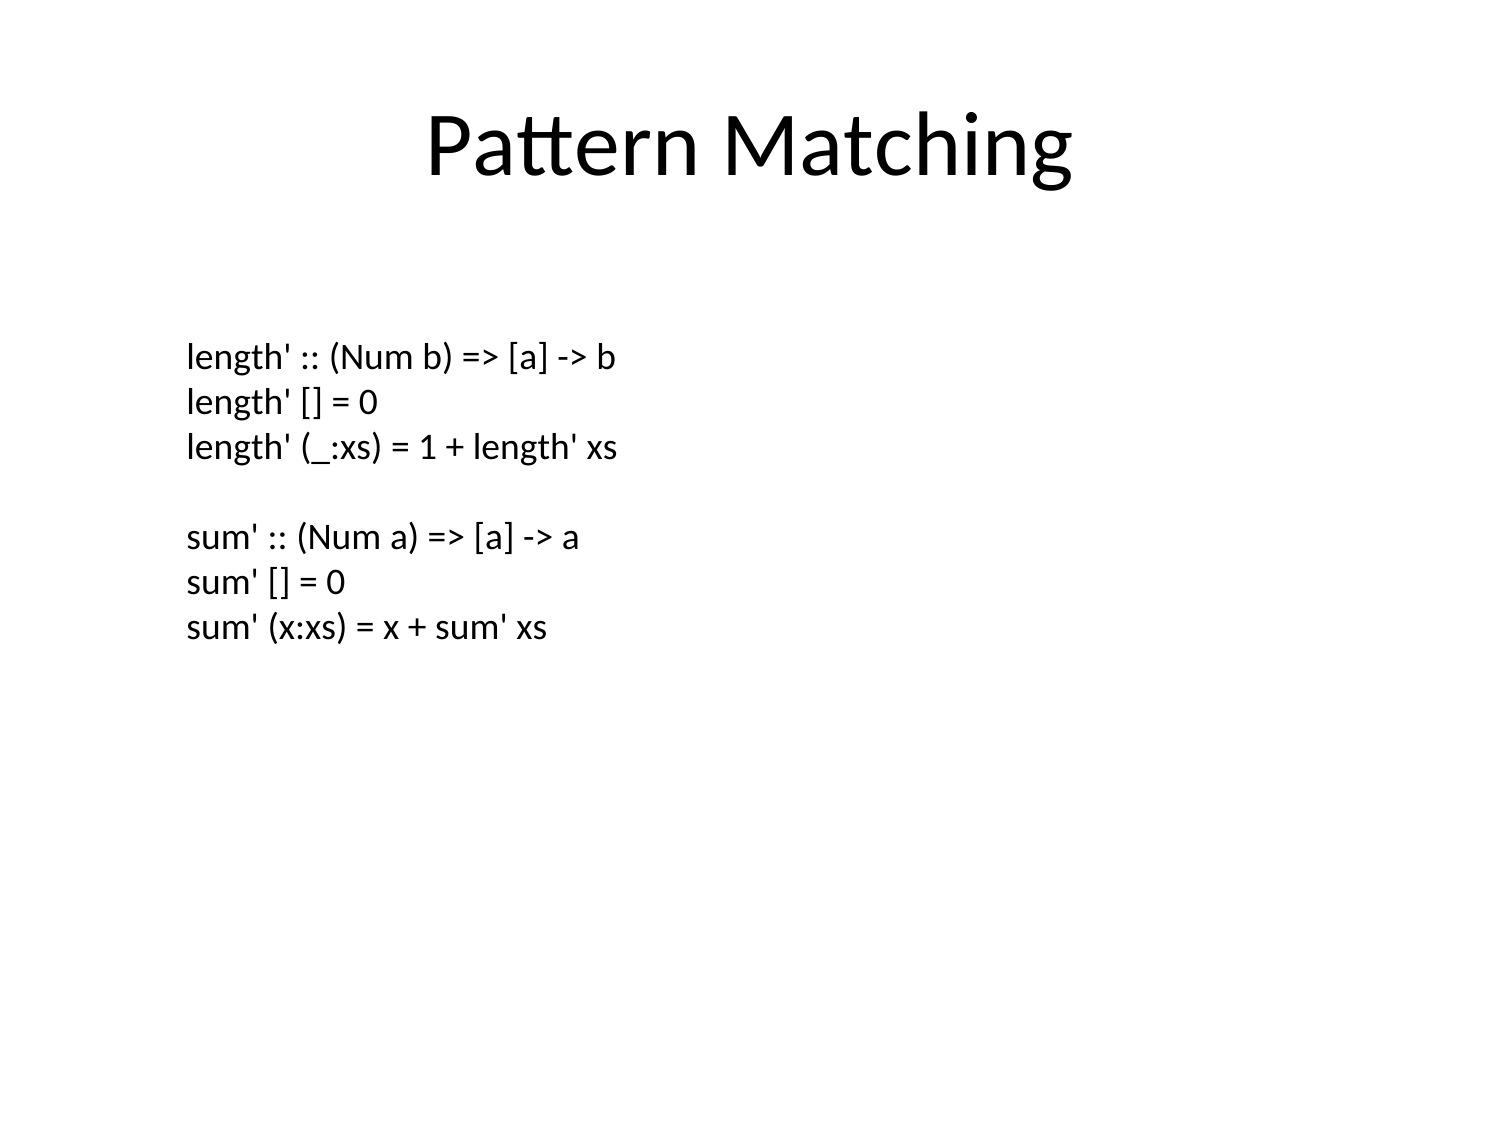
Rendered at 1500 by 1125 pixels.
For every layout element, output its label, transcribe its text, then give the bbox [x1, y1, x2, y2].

text_box length' :: (Num b) => [a] -> b length' [] = 0 length' (_:xs) = 1 + length' xs sum' :: (Num a) => [a] -> a sum' [] = 0 sum' (x:xs) = x + sum' xs [171, 324, 650, 746]
text_box Pattern Matching [75, 45, 1426, 233]
